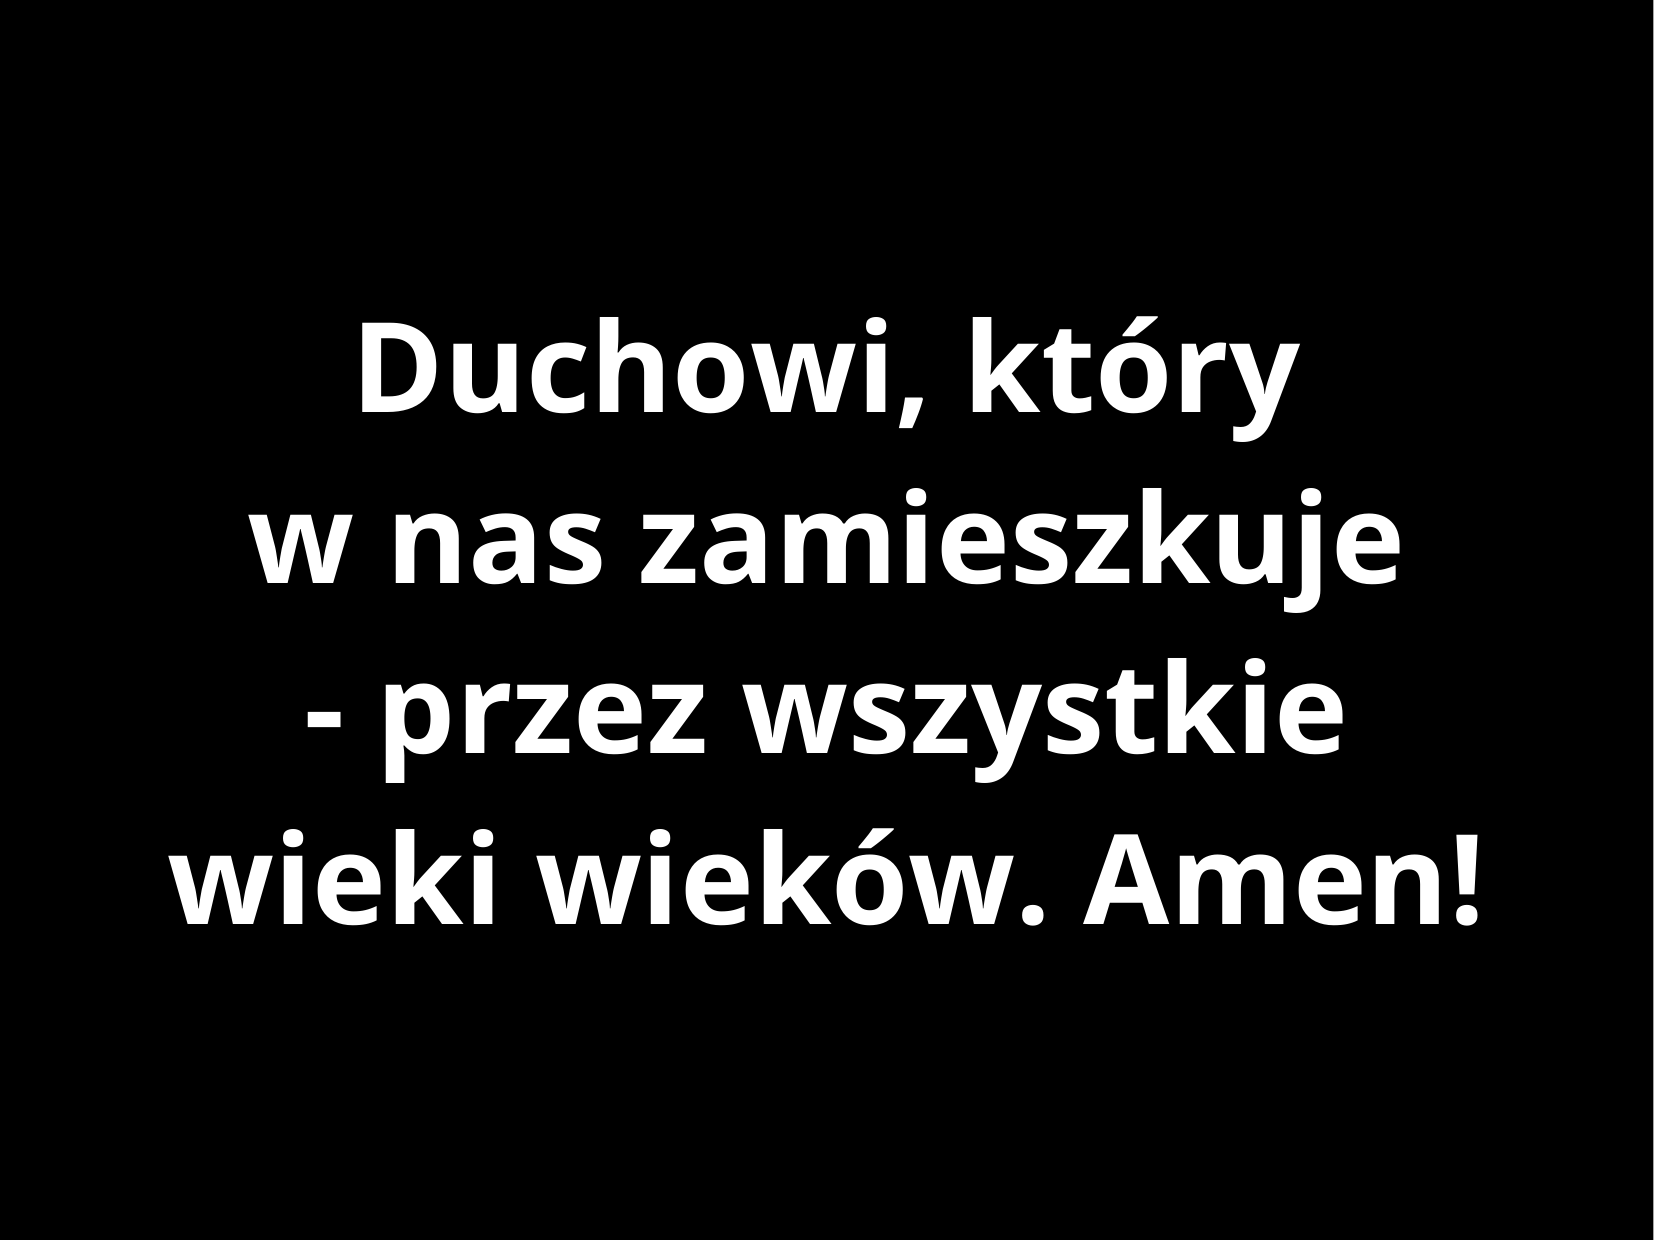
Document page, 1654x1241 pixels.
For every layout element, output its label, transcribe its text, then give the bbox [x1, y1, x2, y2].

title Duchowi, który w nas zamieszkuje - przez wszystkie wieki wieków. Amen! [0, 0, 1654, 1240]
